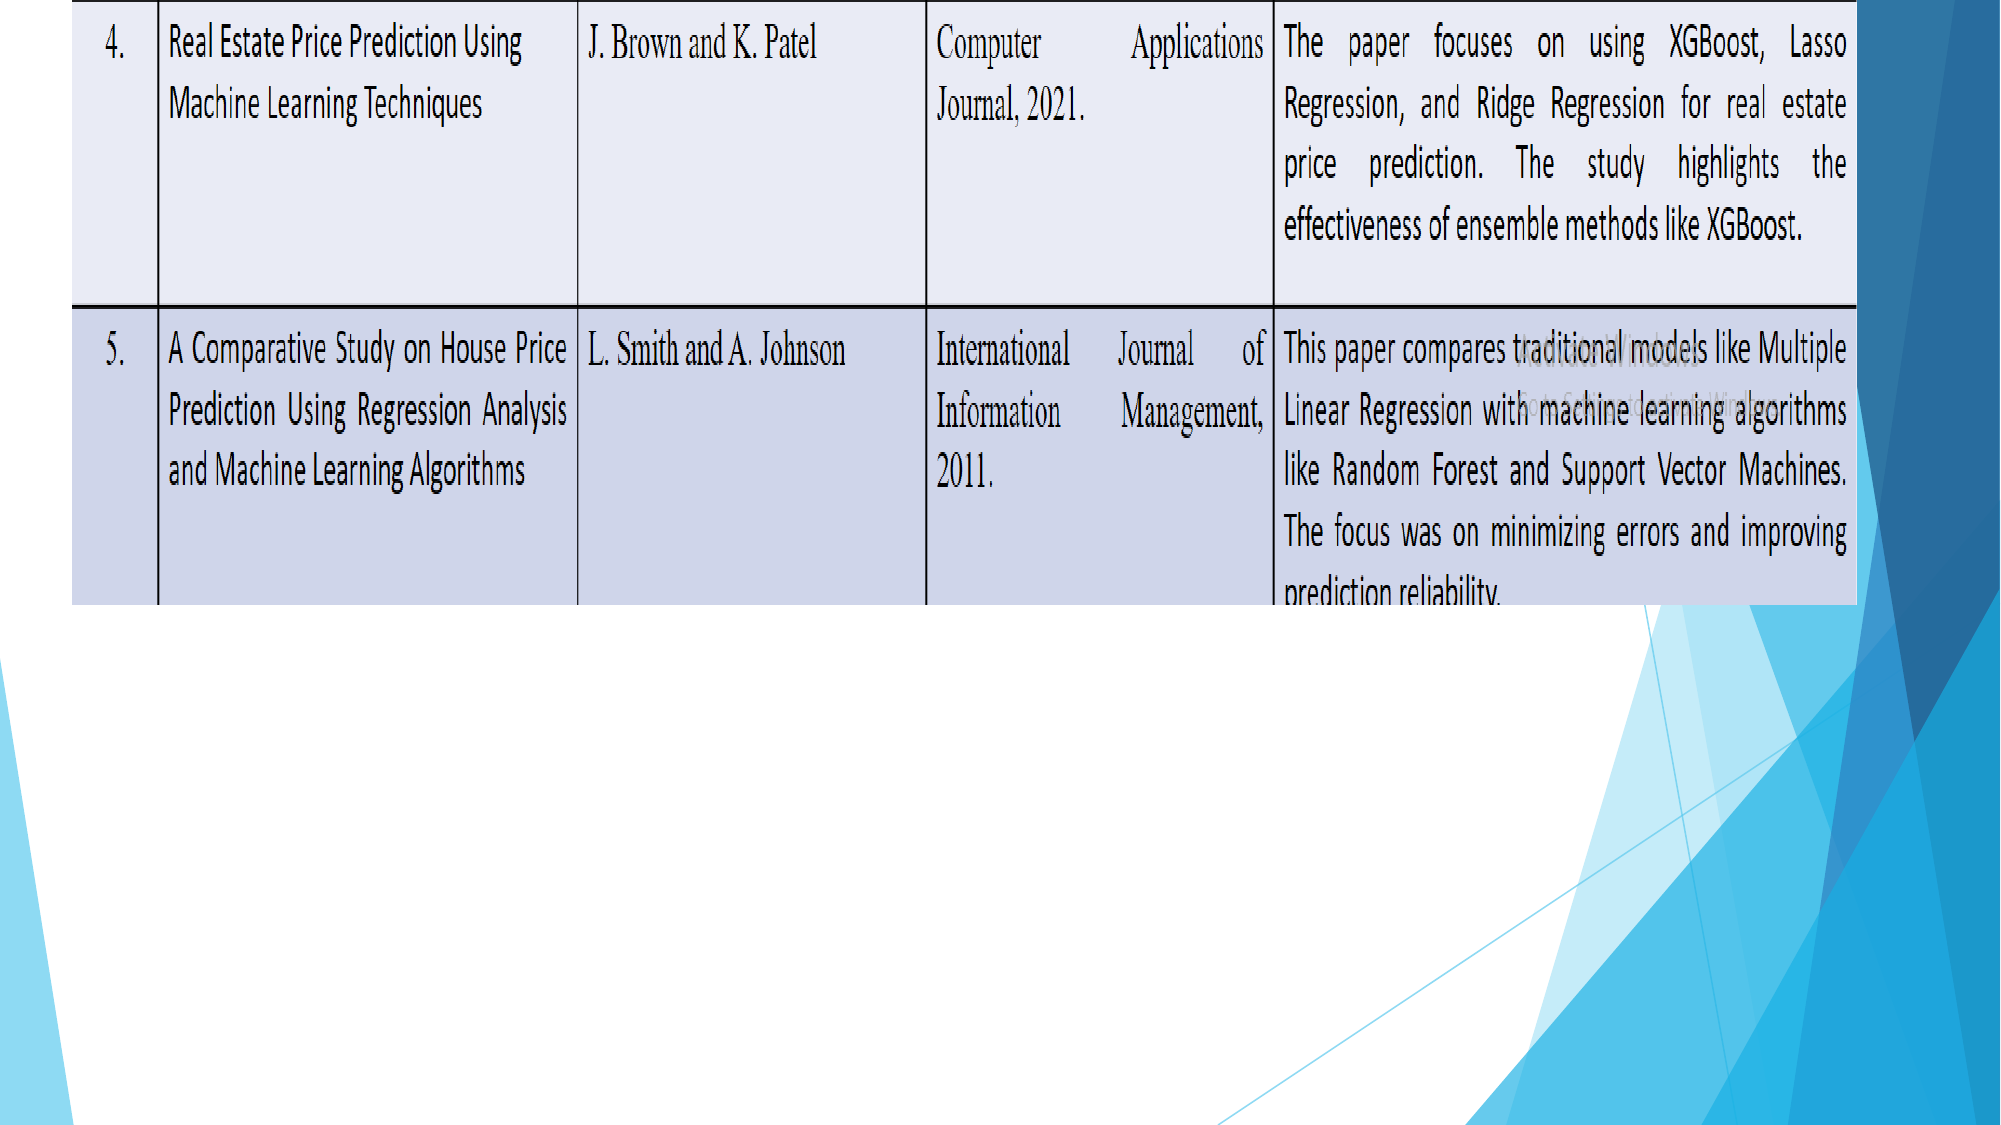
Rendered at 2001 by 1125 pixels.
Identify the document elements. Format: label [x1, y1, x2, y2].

picture [71, 0, 1857, 605]
